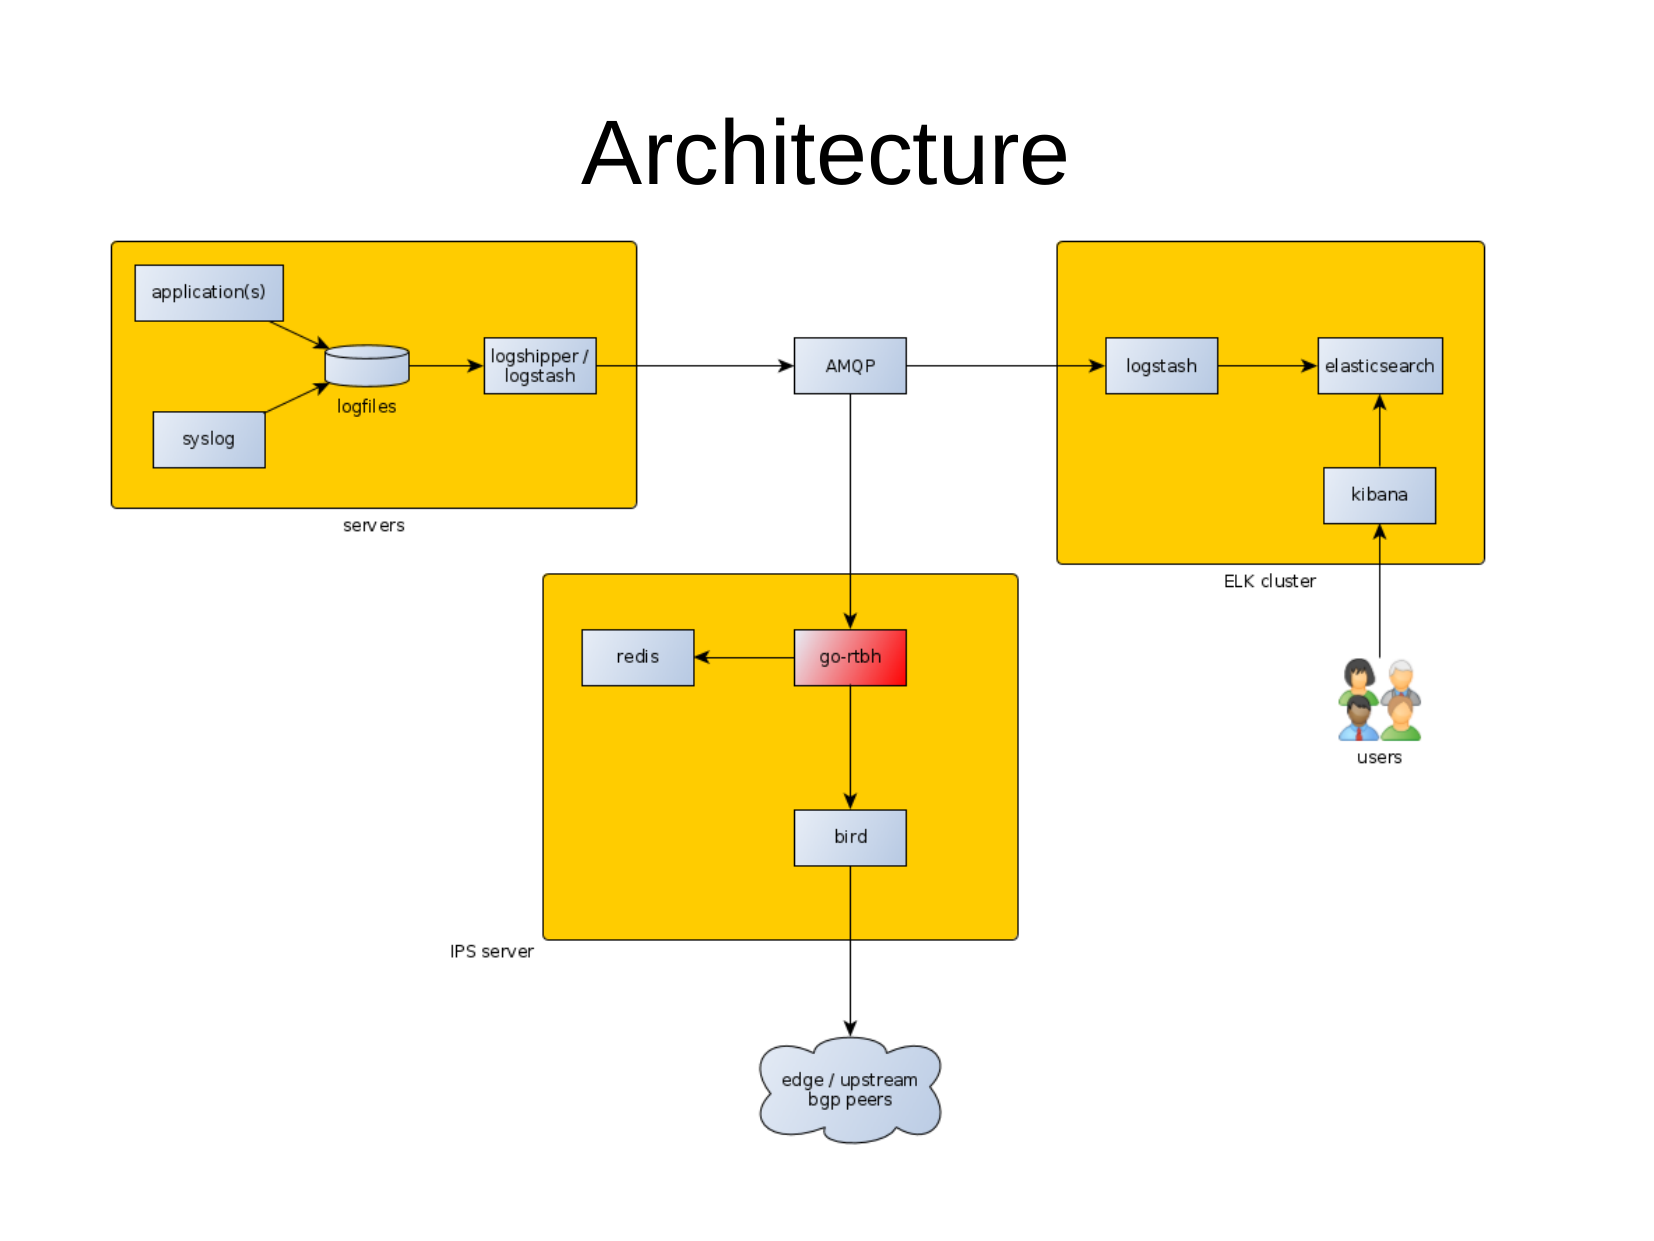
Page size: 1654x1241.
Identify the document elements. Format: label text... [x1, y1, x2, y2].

picture [90, 220, 1505, 1171]
title Architecture [82, 49, 1571, 257]
